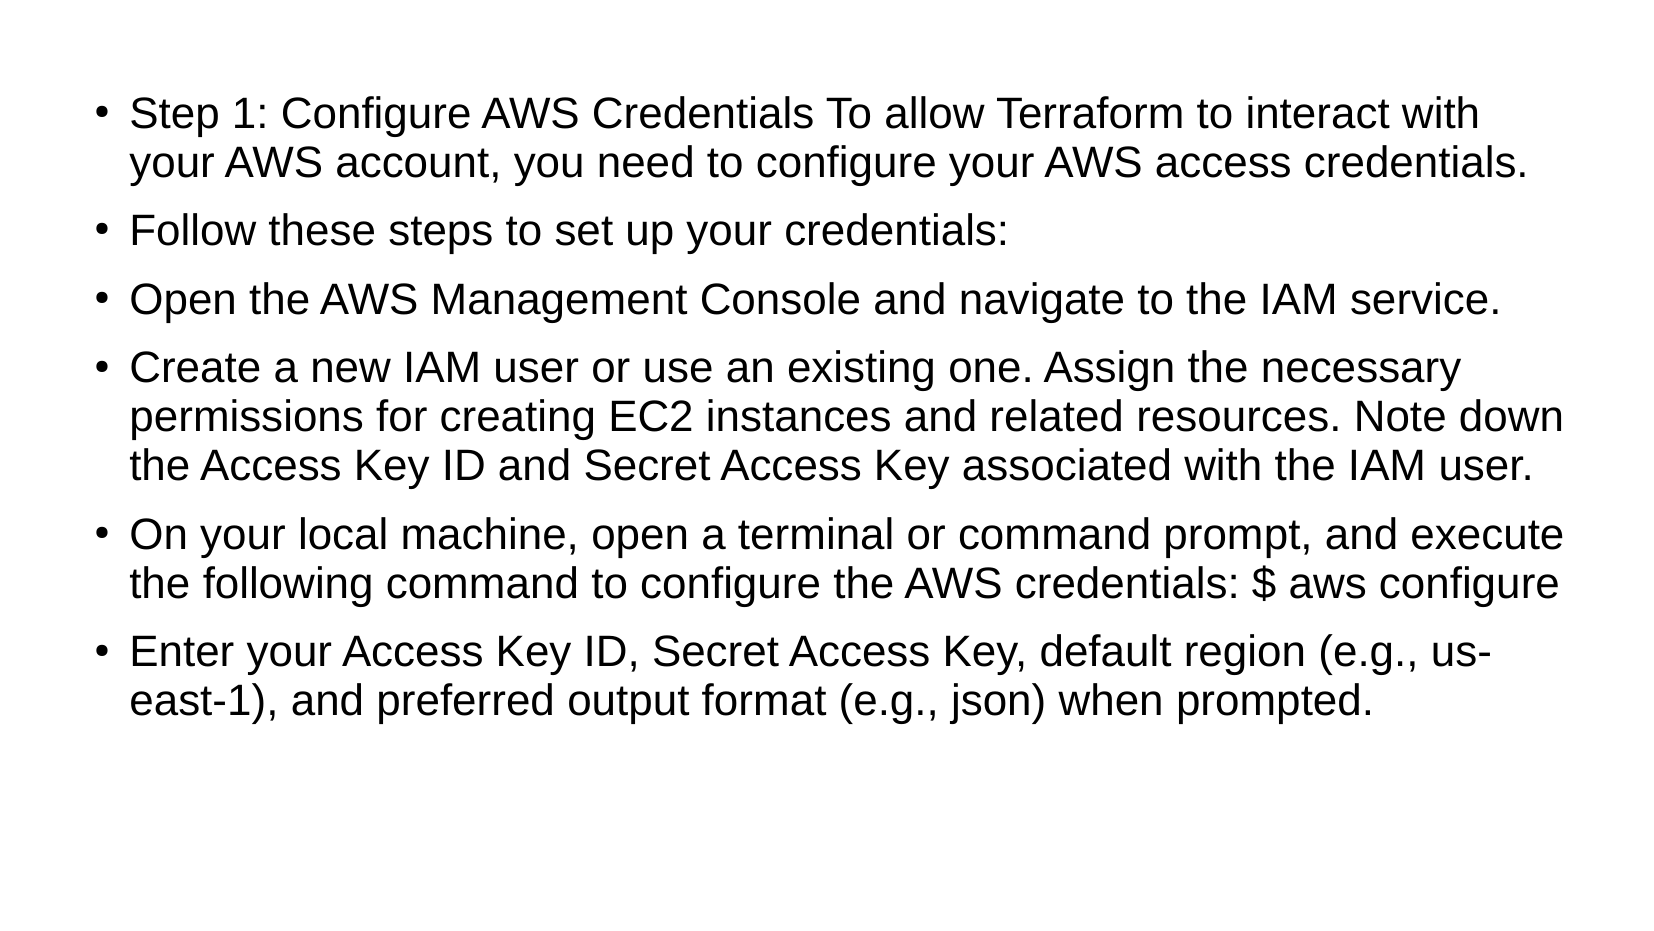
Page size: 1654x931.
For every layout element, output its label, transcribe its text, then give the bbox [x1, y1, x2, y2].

list Step 1: Configure AWS Credentials To allow Terraform to interact with your AWS account, you need to configure your AWS access credentials. Follow these steps to set up your credentials: Open the AWS Management Console and navigate to the IAM service. Create a new IAM user or use an existing one. Assign the necessary permissions for creating EC2 instances and related resources. Note down the Access Key ID and Secret Access Key associated with the IAM user. On your local machine, open a terminal or command prompt, and execute the following command to configure the AWS credentials: $ aws configure Enter your Access Key ID, Secret Access Key, default region (e.g., us-east-1), and preferred output format (e.g., json) when prompted. [82, 88, 1571, 758]
